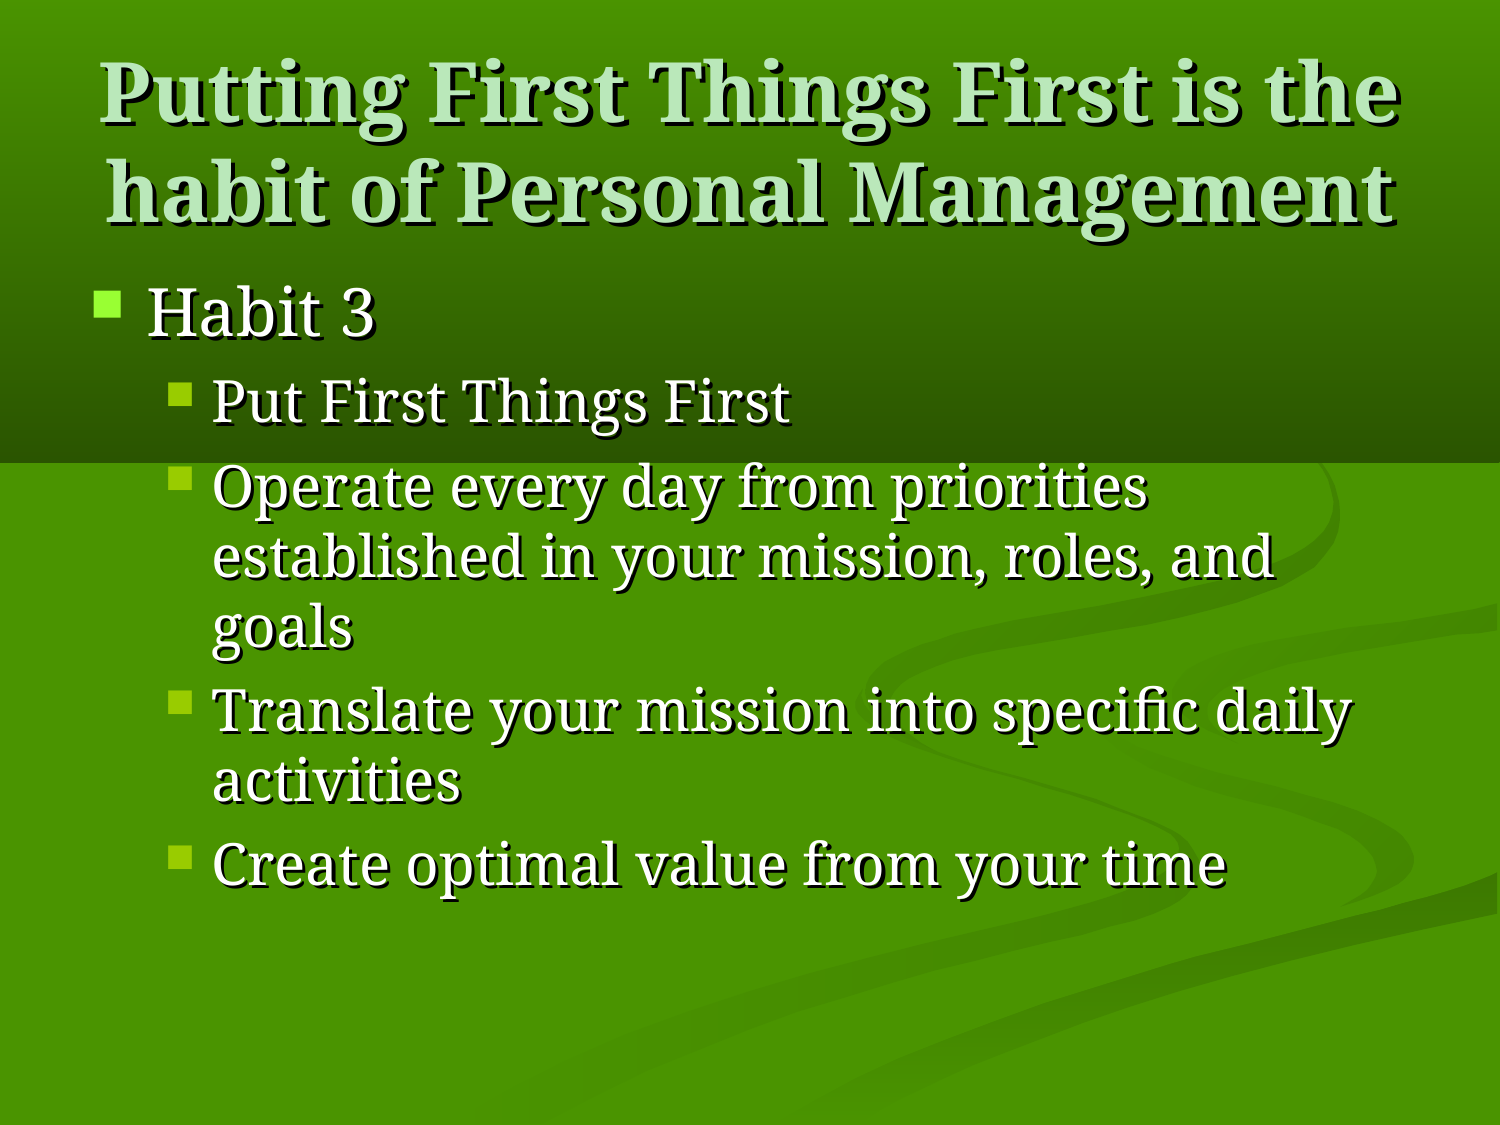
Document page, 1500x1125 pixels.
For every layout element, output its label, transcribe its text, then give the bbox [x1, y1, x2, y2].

title Putting First Things First is the habit of Personal Management [75, 0, 1426, 262]
list Habit 3 Put First Things First Operate every day from priorities established in your mission, roles, and goals Translate your mission into specific daily activities Create optimal value from your time [75, 262, 1426, 1006]
